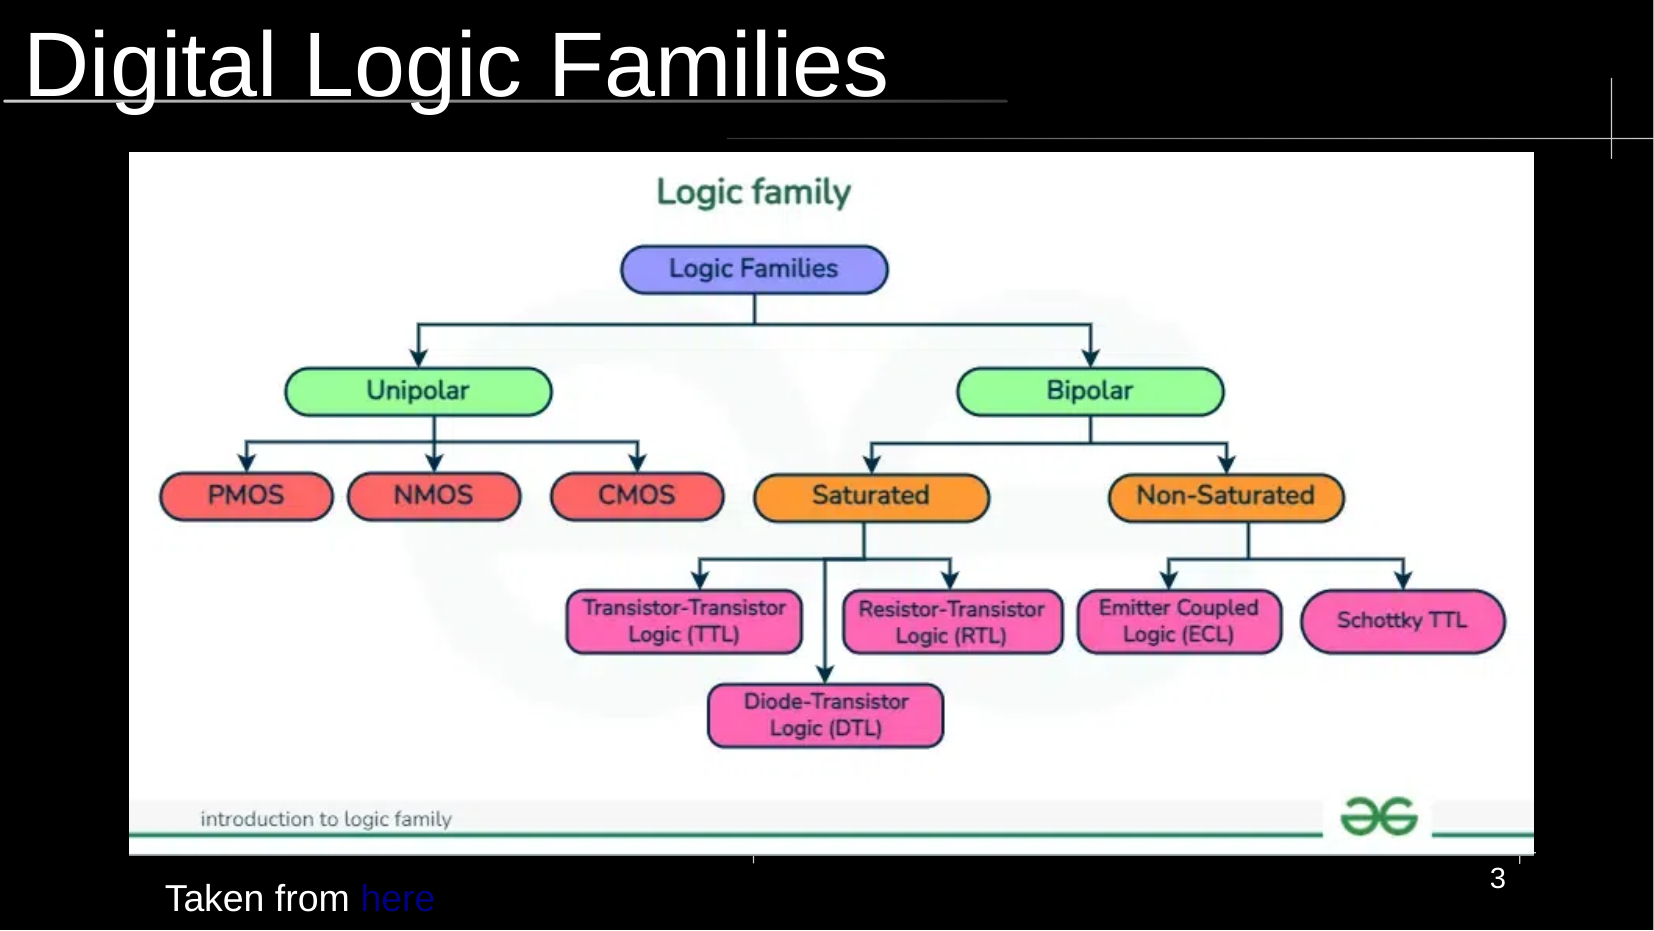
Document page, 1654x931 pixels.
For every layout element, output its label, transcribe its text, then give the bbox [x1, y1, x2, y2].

title Digital Logic Families [23, 11, 1589, 119]
text_box Taken from here [150, 870, 451, 928]
picture [129, 152, 1534, 856]
